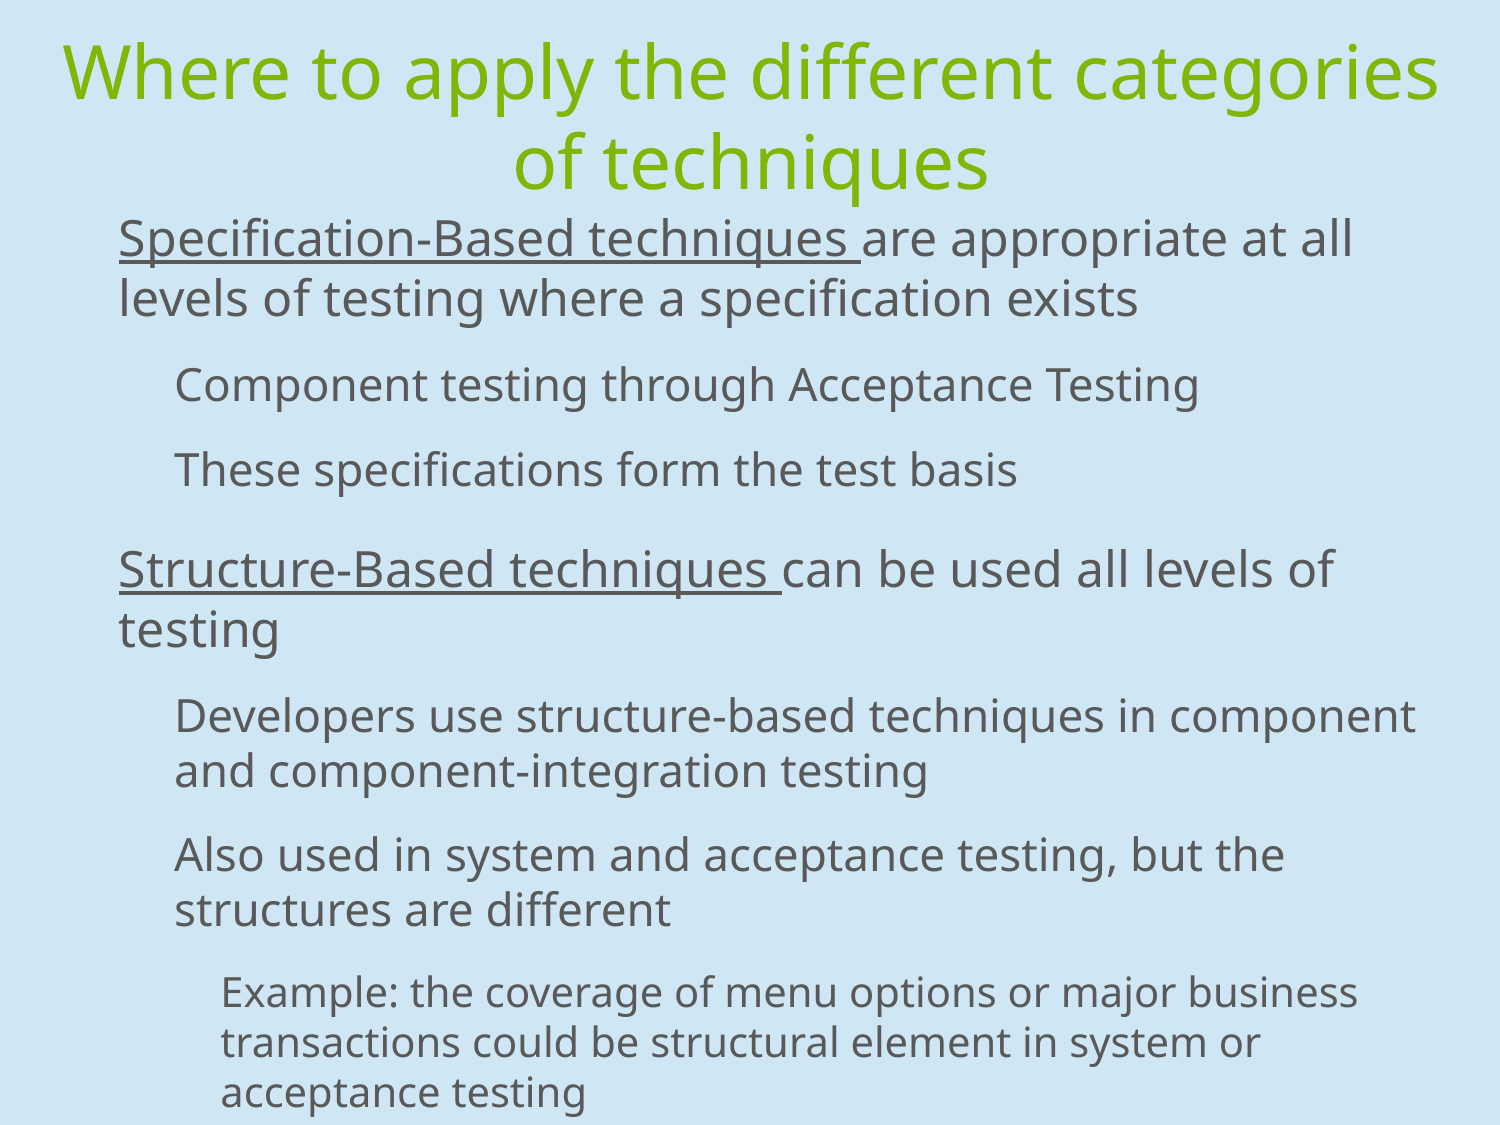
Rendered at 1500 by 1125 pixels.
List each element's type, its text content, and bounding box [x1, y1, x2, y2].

title Where to apply the different categories of techniques [18, 17, 1485, 199]
list Specification-Based techniques are appropriate at all levels of testing where a specification exists Component testing through Acceptance Testing These specifications form the test basis Structure-Based techniques can be used all levels of testing Developers use structure-based techniques in component and component-integration testing Also used in system and acceptance testing, but the structures are different Example: the coverage of menu options or major business transactions could be structural element in system or acceptance testing Experience-based techniques are used to complement specification-based and structure-based techniques Also used when there are no specifications or specifications are inadequate This may be the only type of technique used for low-risk systems Useful under extreme time pressure [46, 198, 1457, 1108]
